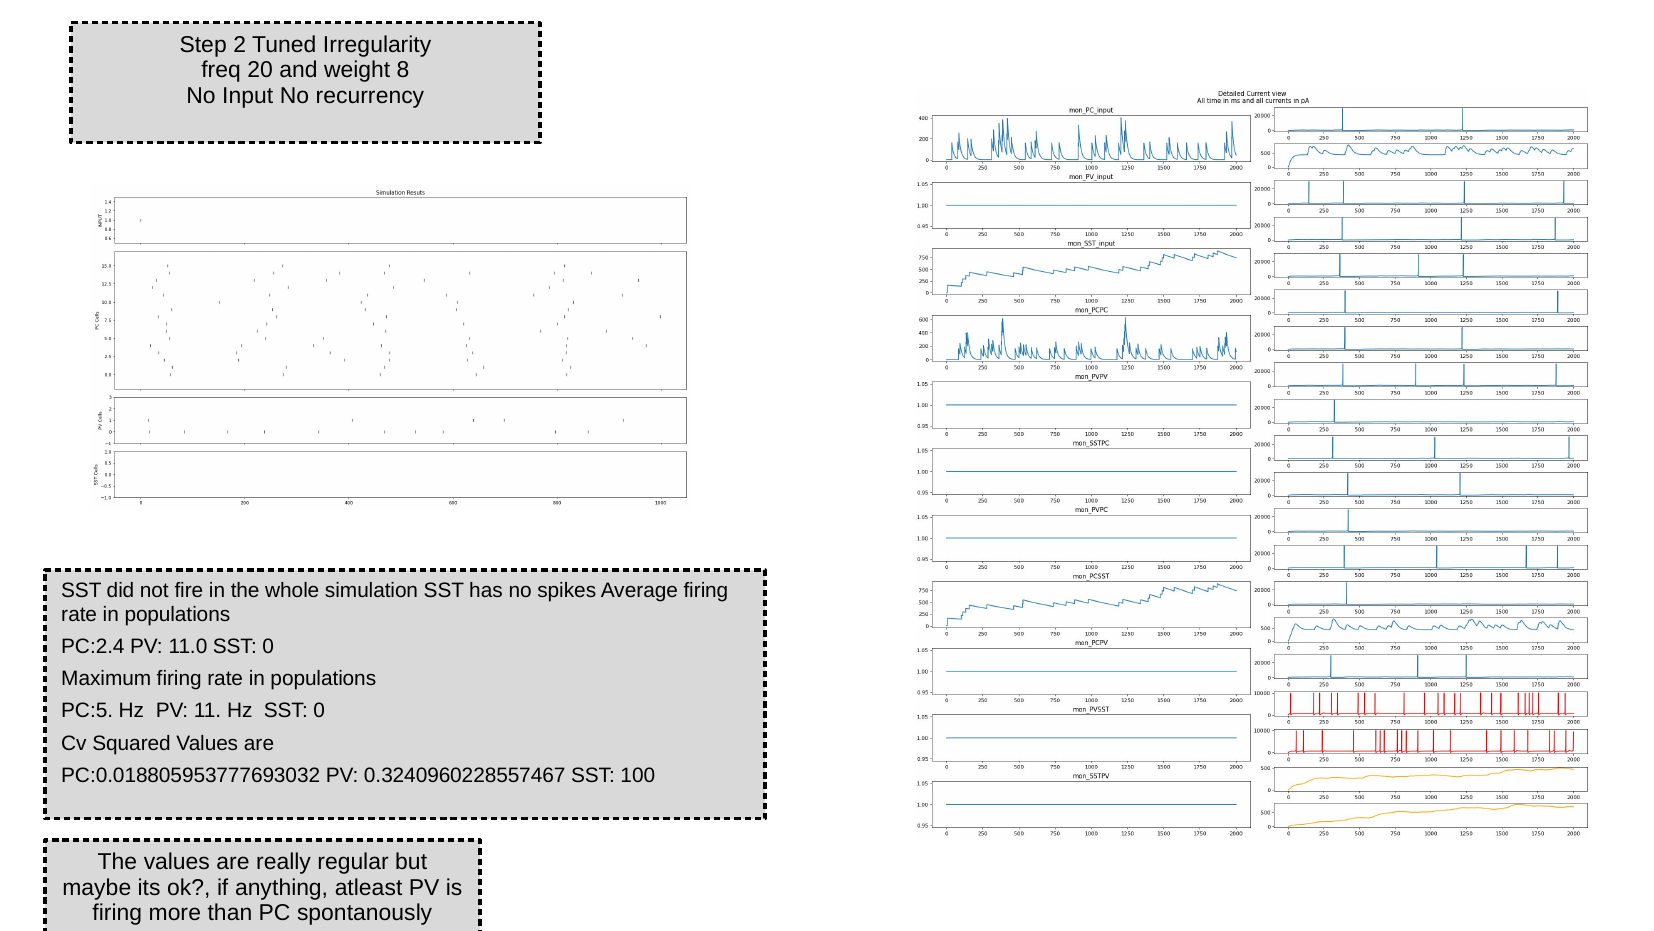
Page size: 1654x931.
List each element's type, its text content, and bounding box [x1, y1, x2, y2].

picture [90, 185, 691, 511]
text_box SST did not fire in the whole simulation SST has no spikes Average firing rate in populations PC:2.4 PV: 11.0 SST: 0 Maximum firing rate in populations PC:5. Hz PV: 11. Hz SST: 0 Cv Squared Values are PC:0.018805953777693032 PV: 0.3240960228557467 SST: 100 [45, 570, 766, 819]
picture [915, 89, 1589, 838]
text_box Step 2 Tuned Irregularity freq 20 and weight 8 No Input No recurrency [70, 22, 541, 143]
text_box The values are really regular but maybe its ok?, if anything, atleast PV is firing more than PC spontanously [45, 840, 481, 931]
